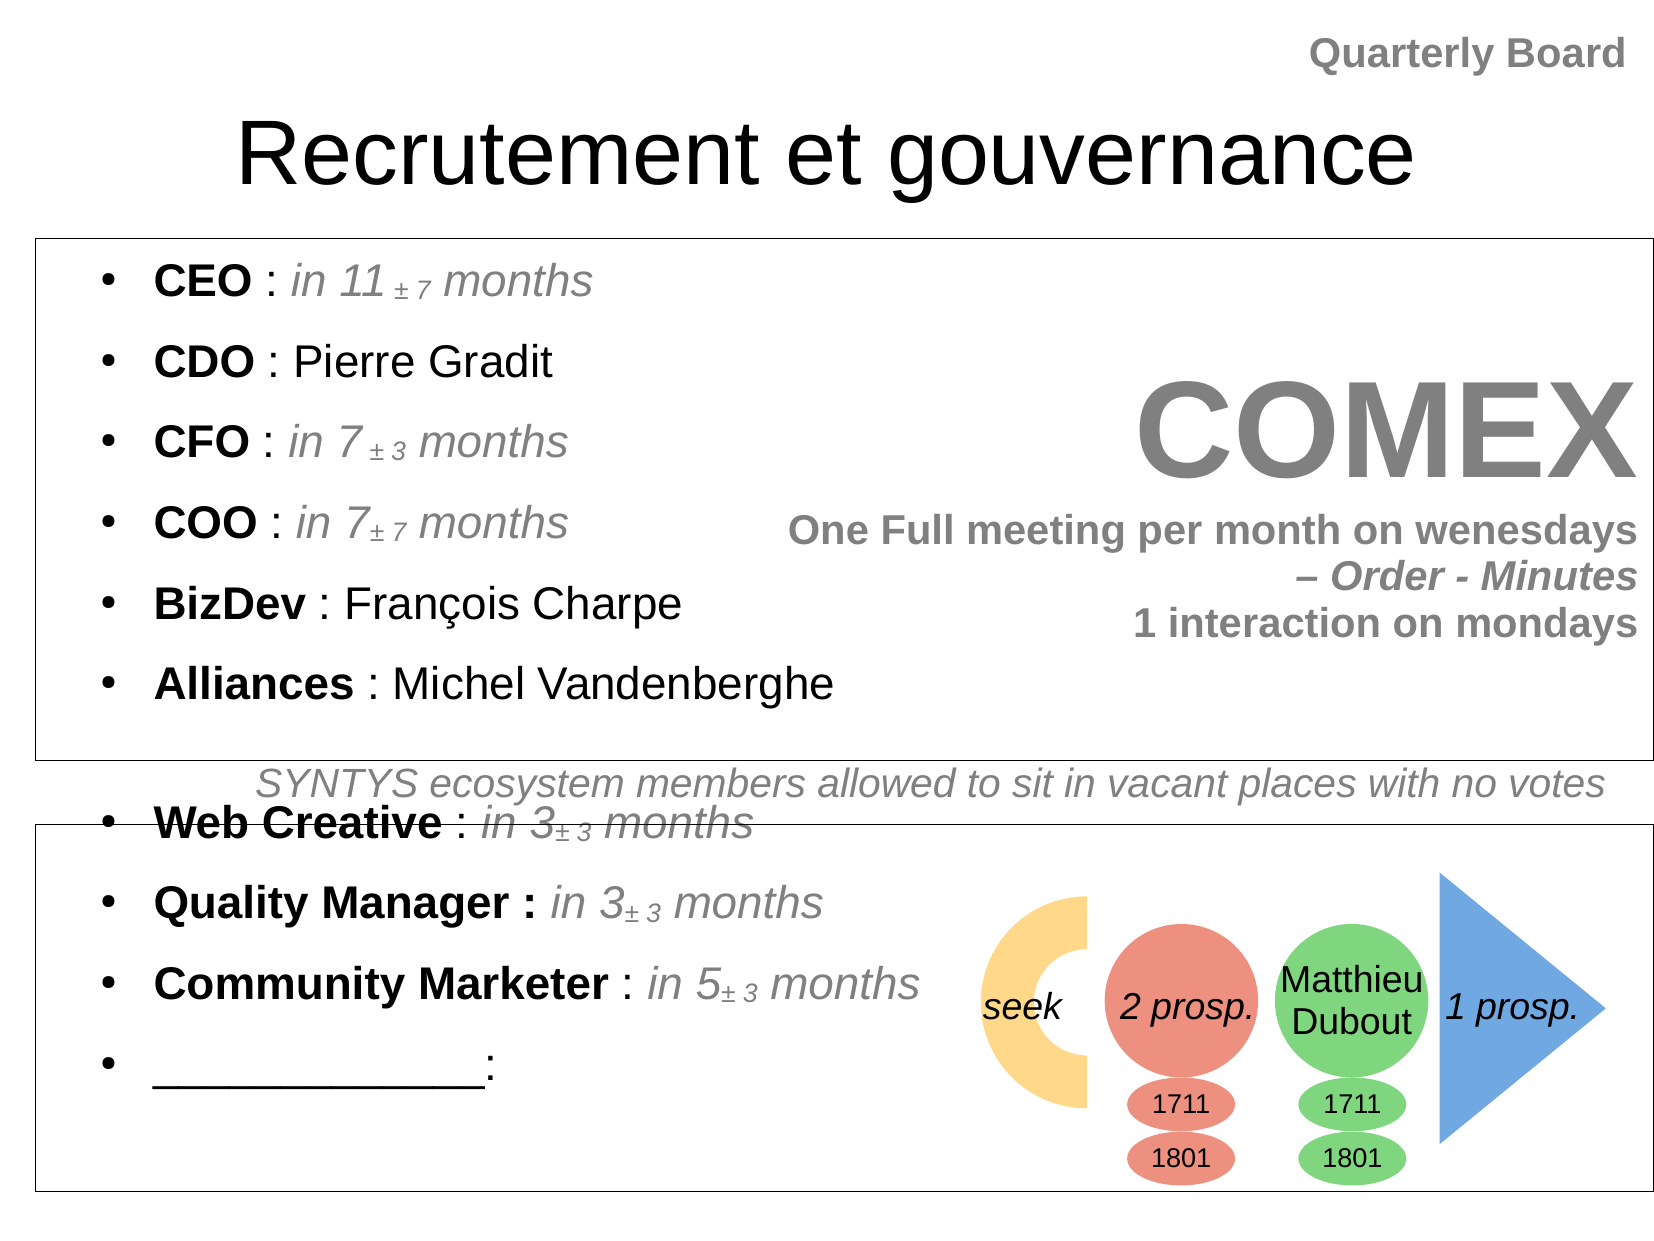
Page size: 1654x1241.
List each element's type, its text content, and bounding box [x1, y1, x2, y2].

text_box [986, 1036, 1087, 1109]
text_box [1439, 872, 1569, 978]
text_box Matthieu Dubout [1278, 923, 1425, 1077]
text_box 1711 [1298, 1077, 1407, 1131]
text_box 1801 [1298, 1131, 1407, 1186]
text_box [1108, 923, 1255, 978]
text_box [1113, 1035, 1251, 1077]
text_box [983, 896, 1087, 978]
text_box SYNTYS ecosystem members allowed to sit in vacant places with no votes [255, 760, 1653, 842]
text_box 1711 [1127, 1077, 1236, 1131]
text_box [1439, 1035, 1574, 1145]
text_box 1 prosp. [1401, 978, 1625, 1035]
text_box 2 prosp. [1134, 978, 1300, 1035]
text_box COMEX One Full meeting per month on wenesdays – Order - Minutes 1 interaction on mondays [35, 238, 1654, 761]
list CEO : in 11 ± 7 months CDO : Pierre Gradit CFO : in 7 ± 3 months COO : in 7± 7 months BizDev : François Charpe Alliances : Michel Vandenberghe Web Creative : in 3± 3 months Quality Manager : in 3± 3 months Community Marketer : in 5± 3 months _____________: [82, 825, 946, 1110]
title Recrutement et gouvernance [82, 49, 1571, 238]
text_box 1801 [1127, 1131, 1236, 1186]
list CEO : in 11 ± 7 months CDO : Pierre Gradit CFO : in 7 ± 3 months COO : in 7± 7 months BizDev : François Charpe Alliances : Michel Vandenberghe Web Creative : in 3± 3 months Quality Manager : in 3± 3 months Community Marketer : in 5± 3 months _____________: [82, 761, 255, 824]
text_box seek [910, 978, 1134, 1036]
text_box Quarterly Board [1261, 0, 1642, 107]
